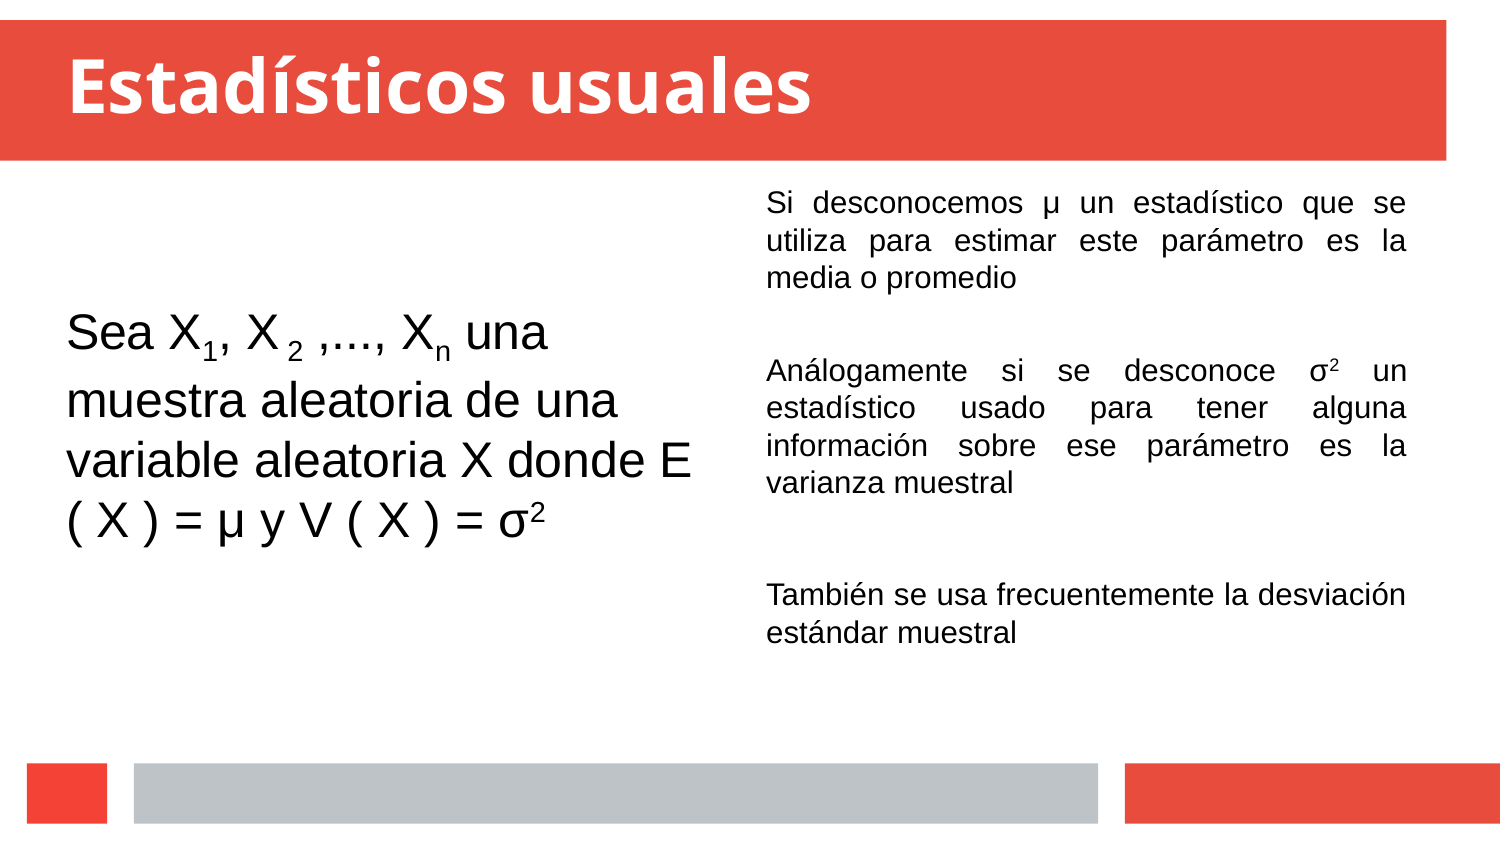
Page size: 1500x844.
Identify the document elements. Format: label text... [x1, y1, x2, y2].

list Si desconocemos μ un estadístico que se utiliza para estimar este parámetro es la media o promedio [753, 170, 1421, 328]
list Análogamente si se desconoce σ2 un estadístico usado para tener alguna información sobre ese parámetro es la varianza muestral También se usa frecuentemente la desviación estándar muestral [753, 337, 1421, 678]
title Estadísticos usuales [53, 40, 1447, 141]
list Sea X1, X 2 ,..., Xn una muestra aleatoria de una variable aleatoria X donde E ( X ) = μ y V ( X ) = σ2 [53, 286, 721, 810]
